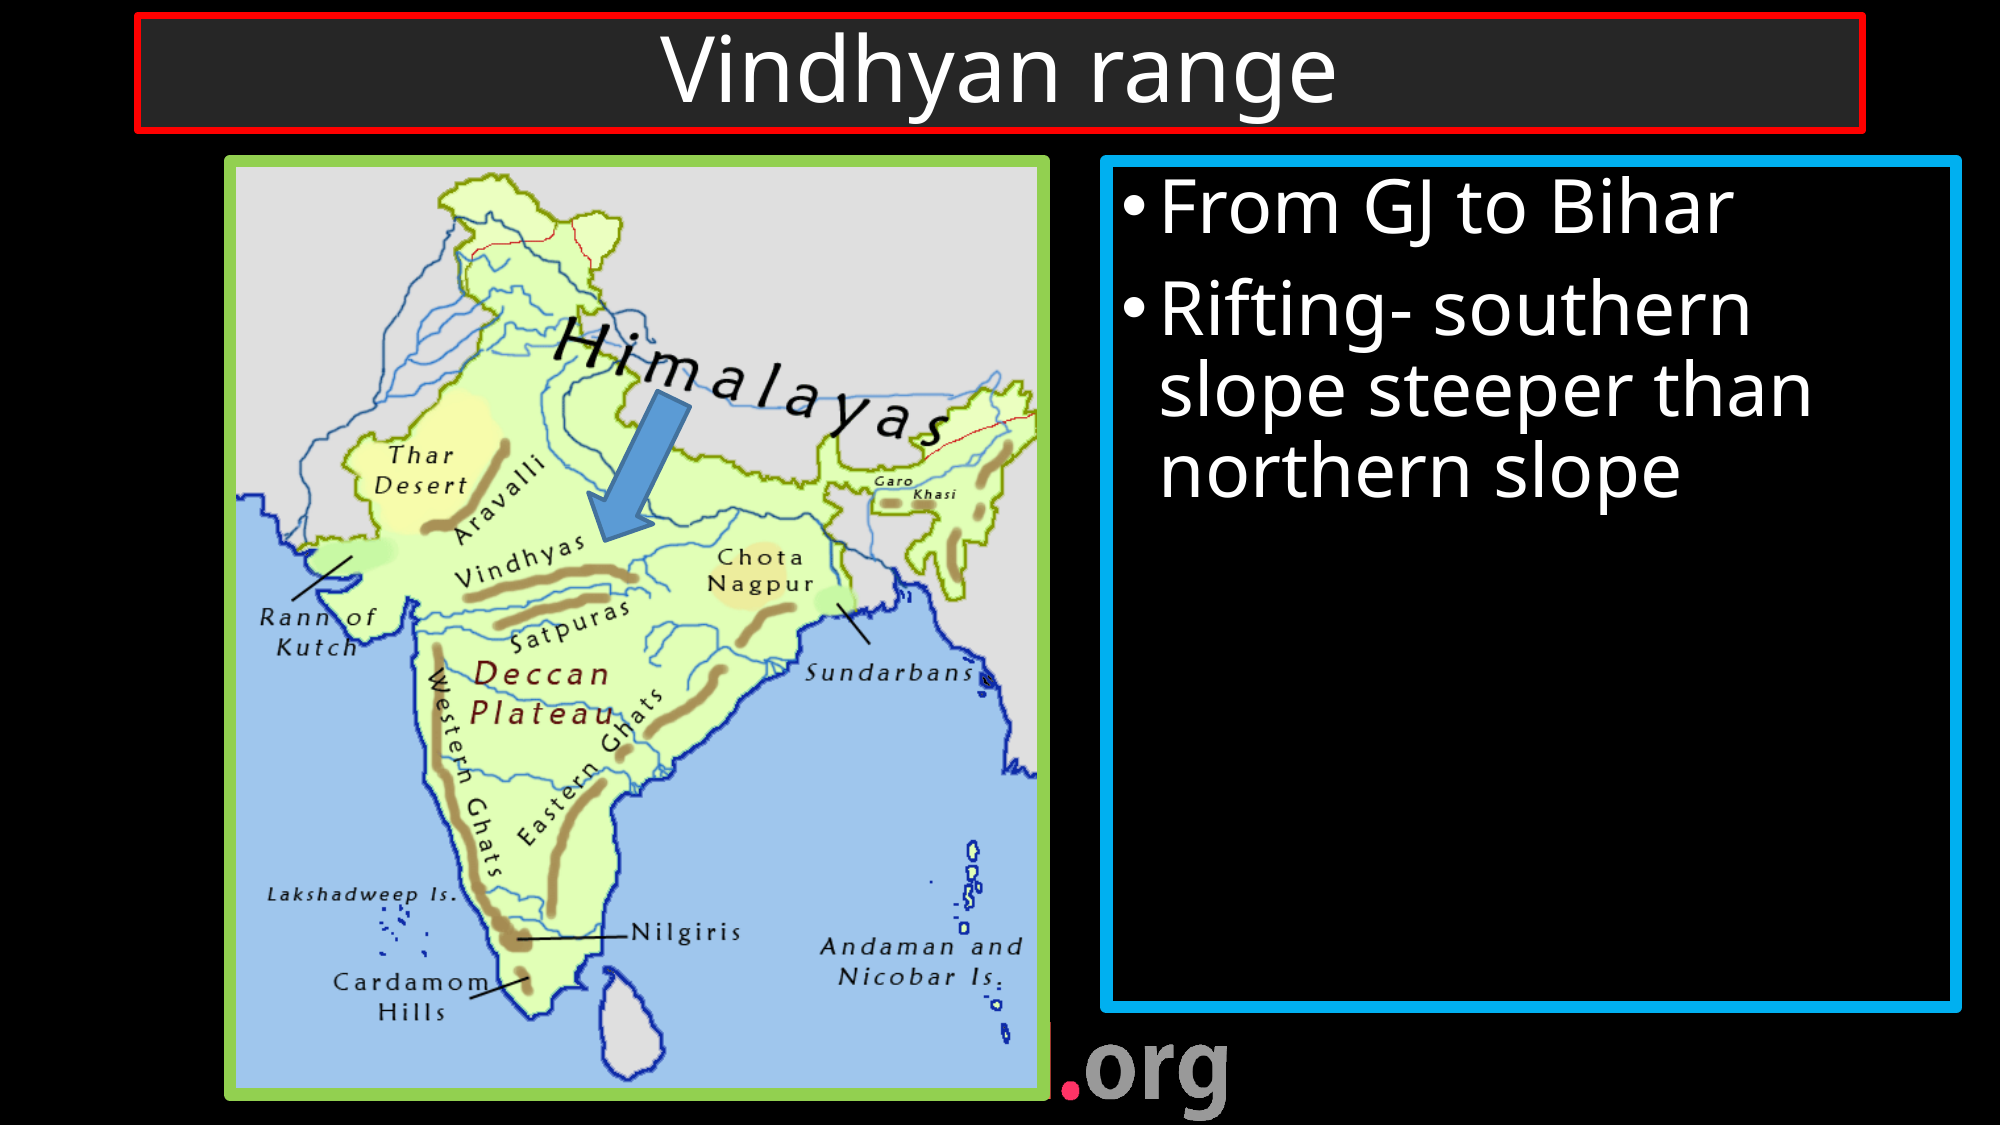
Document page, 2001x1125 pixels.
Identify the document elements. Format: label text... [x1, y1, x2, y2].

list From GJ to Bihar Rifting- southern slope steeper than northern slope [1106, 161, 1957, 1008]
picture [236, 167, 1038, 1089]
picture [741, 1005, 1230, 1125]
text_box [588, 390, 691, 541]
title Vindhyan range [137, 15, 1863, 131]
